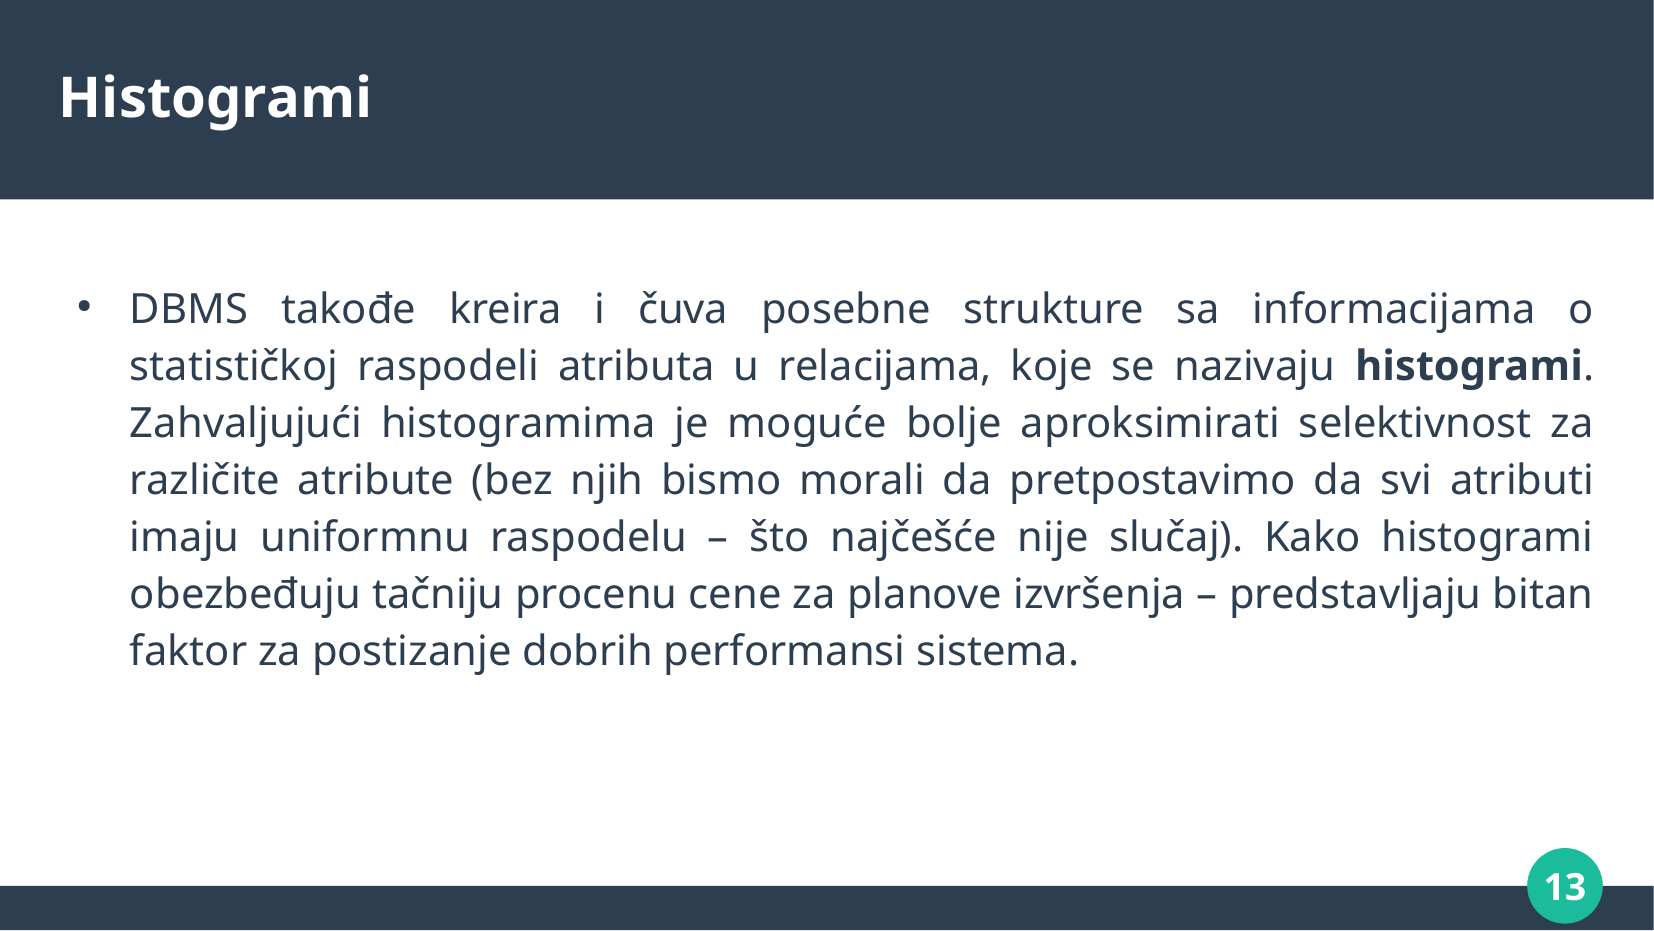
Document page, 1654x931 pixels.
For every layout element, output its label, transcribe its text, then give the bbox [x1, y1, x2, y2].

list DBMS takođe kreira i čuva posebne strukture sa informacijama o statističkoj raspodeli atributa u relacijama, koje se nazivaju histogrami. Zahvaljujući histogramima je moguće bolje aproksimirati selektivnost za različite atribute (bez njih bismo morali da pretpostavimo da svi atributi imaju uniformnu raspodelu – što najčešće nije slučaj). Kako histogrami obezbeđuju tačniju procenu cene za planove izvršenja – predstavljaju bitan faktor za postizanje dobrih performansi sistema. [59, 279, 1595, 713]
title Histogrami [59, 37, 1595, 155]
